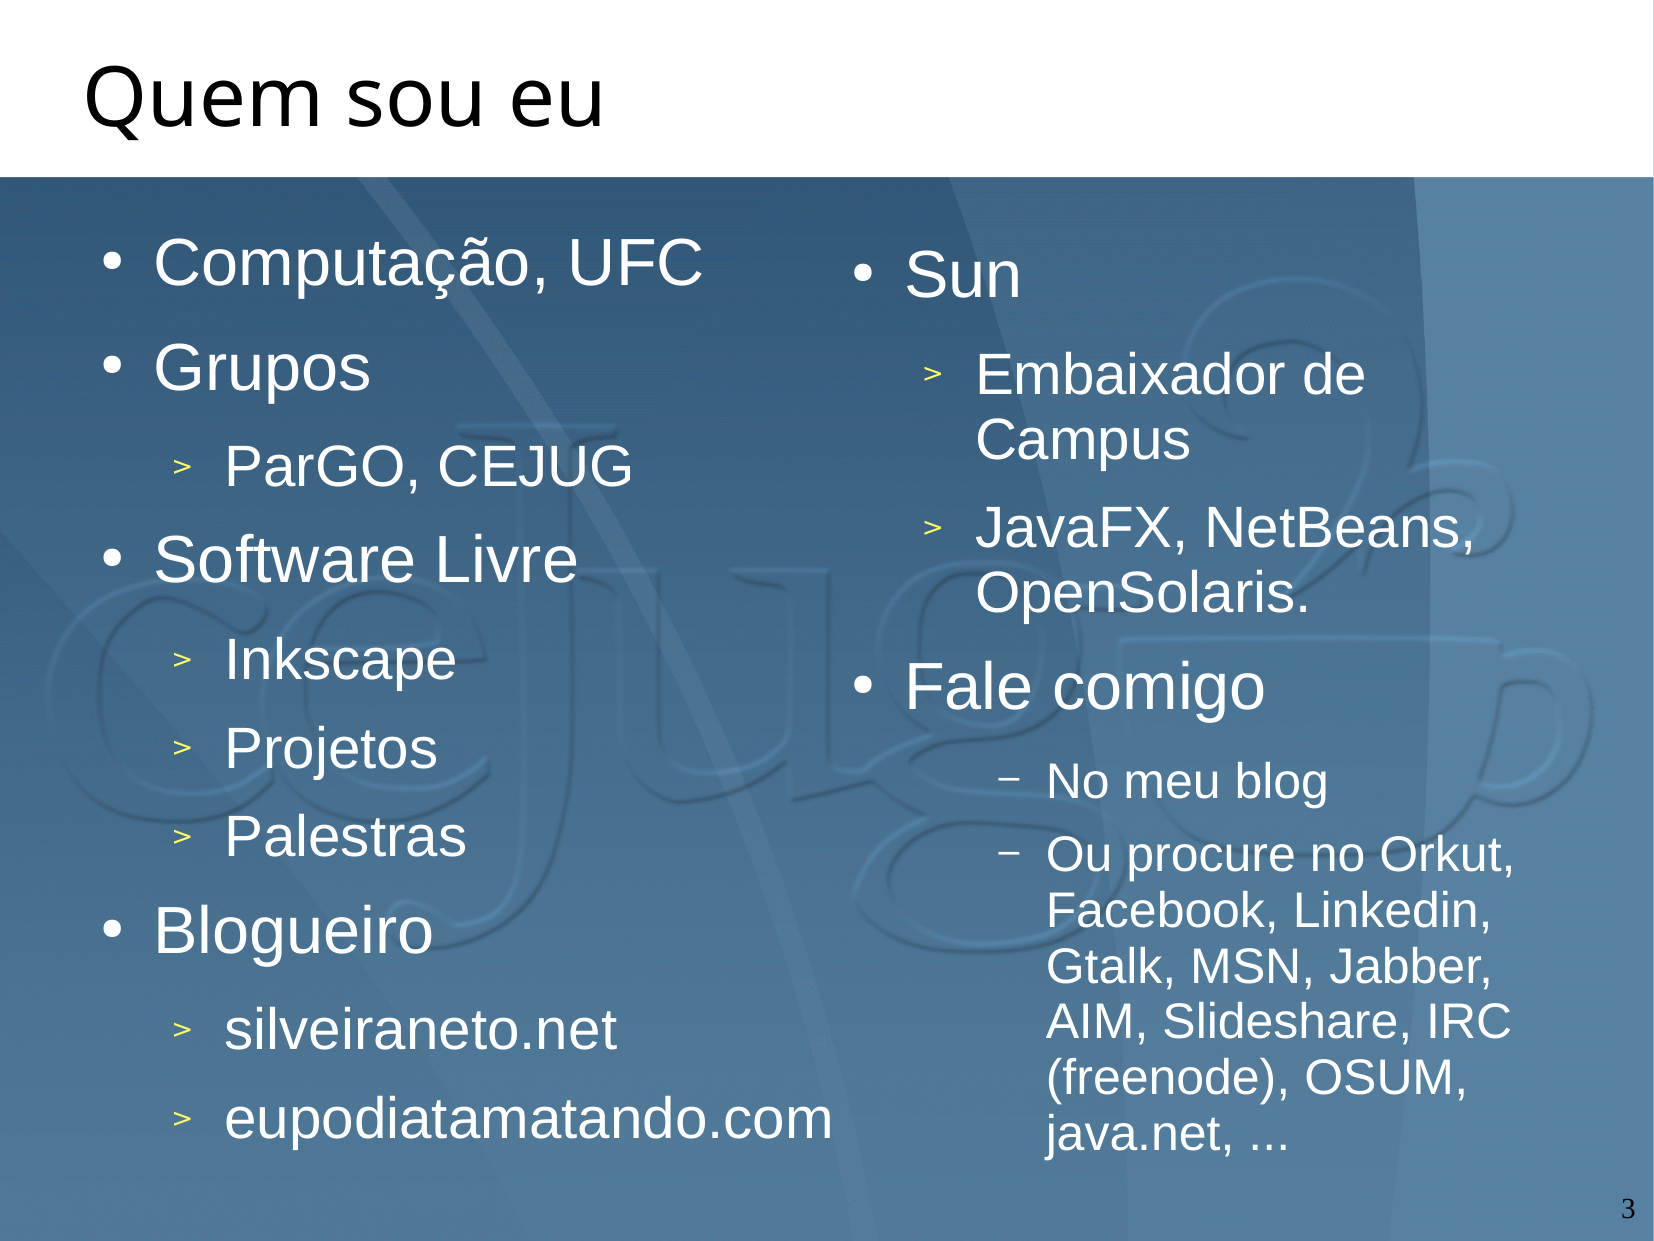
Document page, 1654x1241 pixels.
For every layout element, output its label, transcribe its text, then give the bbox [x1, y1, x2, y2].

list Computação, UFC Grupos ParGO, CEJUG Software Livre Inkscape Projetos Palestras Blogueiro silveiraneto.net eupodiatamatando.com [82, 225, 857, 1152]
list Sun Embaixador de Campus JavaFX, NetBeans, OpenSolaris. Fale comigo No meu blog Ou procure no Orkut, Facebook, Linkedin, Gtalk, MSN, Jabber, AIM, Slideshare, IRC (freenode), OSUM, java.net, ... [833, 237, 1560, 1161]
picture [0, 0, 1654, 1241]
title Quem sou eu [82, 0, 1571, 198]
